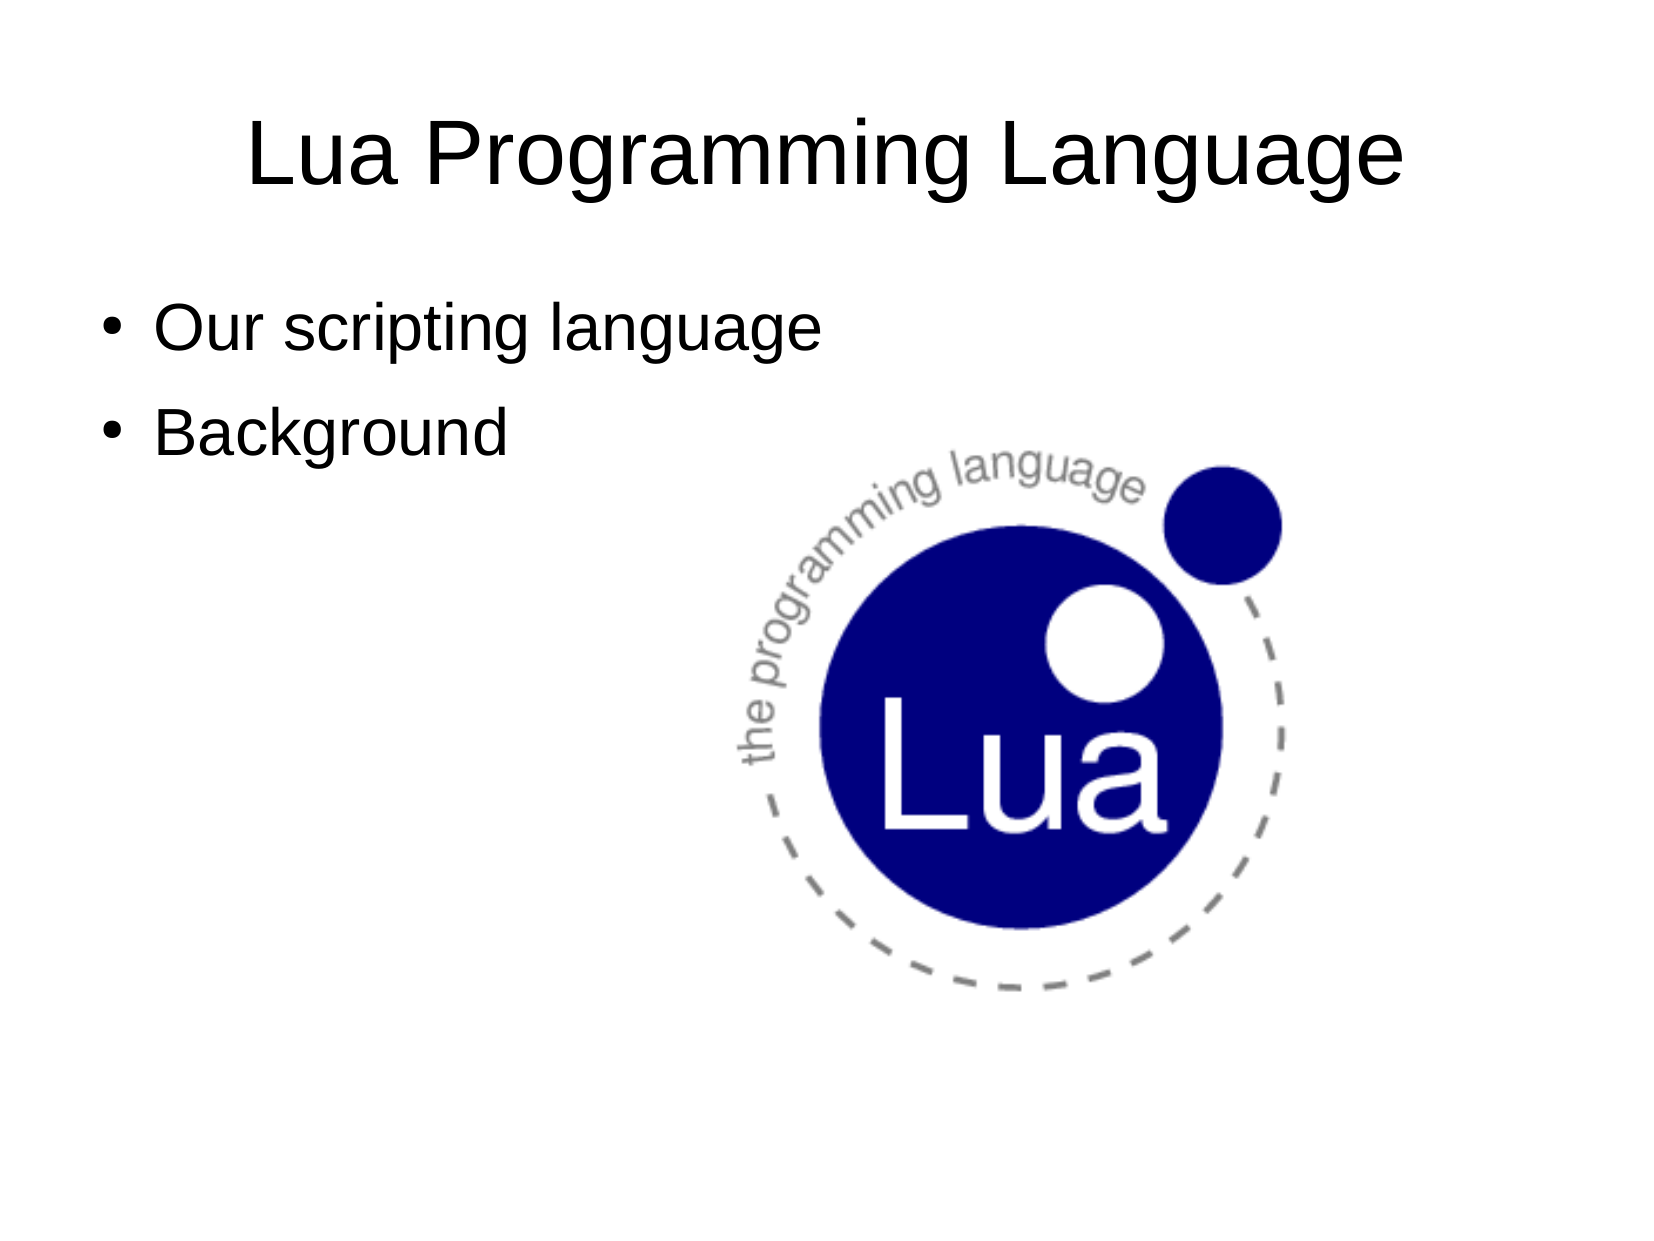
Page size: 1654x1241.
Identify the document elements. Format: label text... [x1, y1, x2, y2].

list Our scripting language Background [82, 290, 1571, 1109]
picture [712, 414, 1313, 1013]
title Lua Programming Language [82, 49, 1571, 257]
